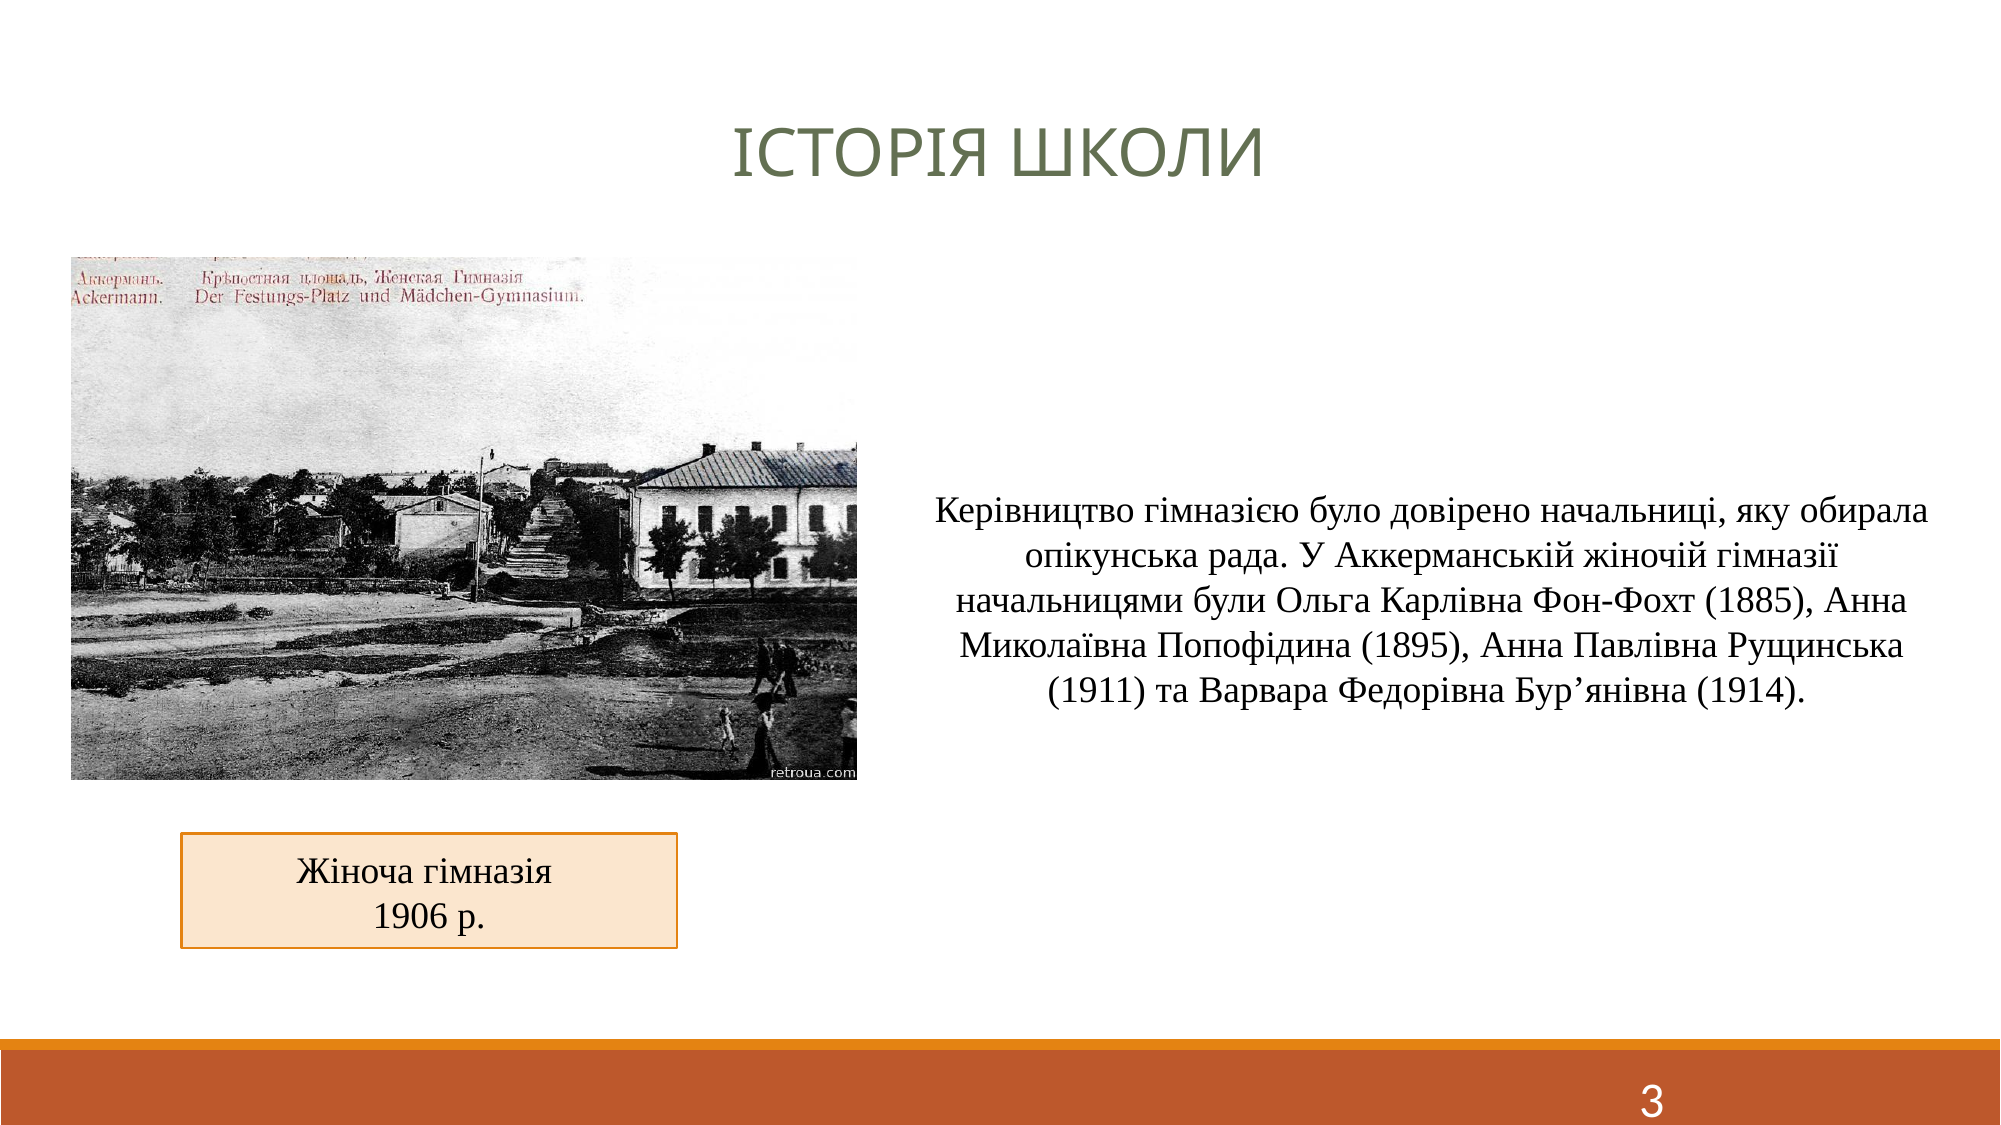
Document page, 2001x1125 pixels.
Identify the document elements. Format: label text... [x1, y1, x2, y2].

text_box Керівництво гімназією було довірено начальниці, яку обирала опікунська рада. У Аккерманській жіночій гімназії начальницями були Ольга Карлівна Фон-Фохт (1885), Анна Миколаївна Попофідина (1895), Анна Павлівна Рущинська (1911) та Варвара Федорівна Бур’янівна (1914). [907, 205, 1957, 989]
text_box 3 [1624, 1059, 1840, 1120]
text_box ІСТОРІЯ ШКОЛИ [96, 41, 1904, 258]
picture [71, 257, 857, 780]
text_box Жіноча гімназія 1906 р. [182, 833, 677, 948]
